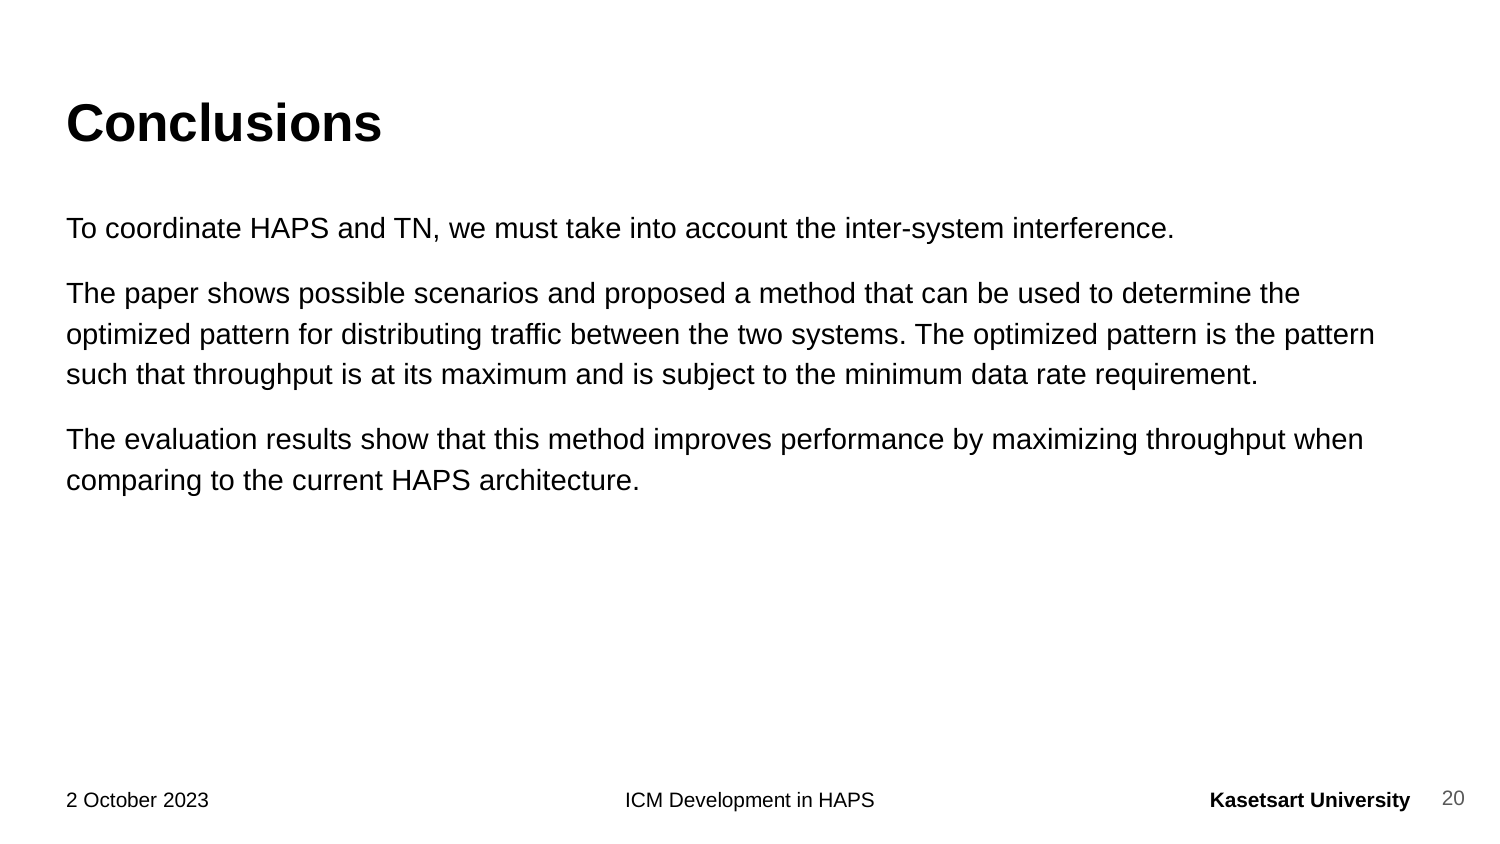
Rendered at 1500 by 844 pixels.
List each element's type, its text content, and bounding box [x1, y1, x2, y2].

slide_number <number> [1389, 764, 1480, 830]
list To coordinate HAPS and TN, we must take into account the inter-system interference. The paper shows possible scenarios and proposed a method that can be used to determine the optimized pattern for distributing traffic between the two systems. The optimized pattern is the pattern such that throughput is at its maximum and is subject to the minimum data rate requirement. The evaluation results show that this method improves performance by maximizing throughput when comparing to the current HAPS architecture. [51, 189, 1449, 671]
title Conclusions [51, 72, 1449, 167]
